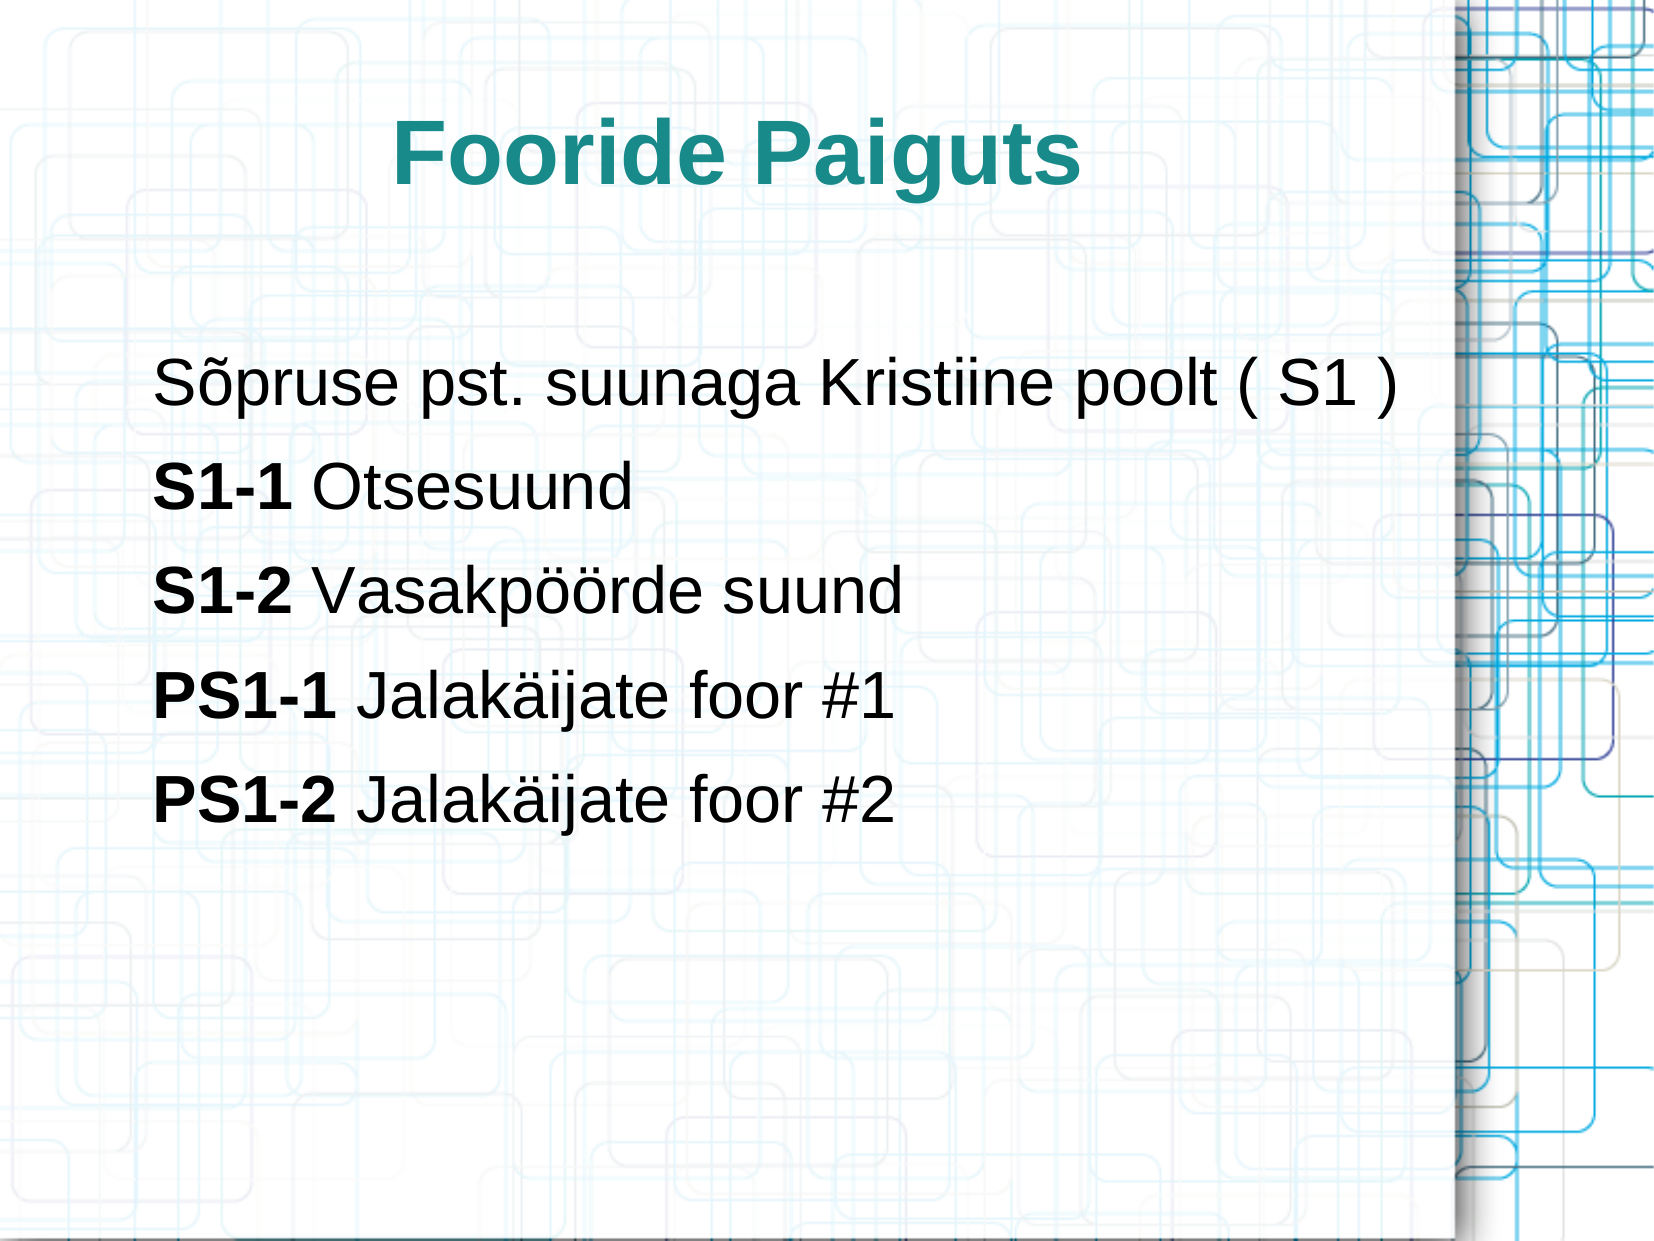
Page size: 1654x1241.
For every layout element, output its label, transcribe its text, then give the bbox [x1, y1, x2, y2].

list Sõpruse pst. suunaga Kristiine poolt ( S1 ) S1-1 Otsesuund S1-2 Vasakpöörde suund PS1-1 Jalakäijate foor #1 PS1-2 Jalakäijate foor #2 [152, 344, 1534, 1127]
title Fooride Paiguts [59, 49, 1418, 257]
picture [0, 0, 1654, 1241]
